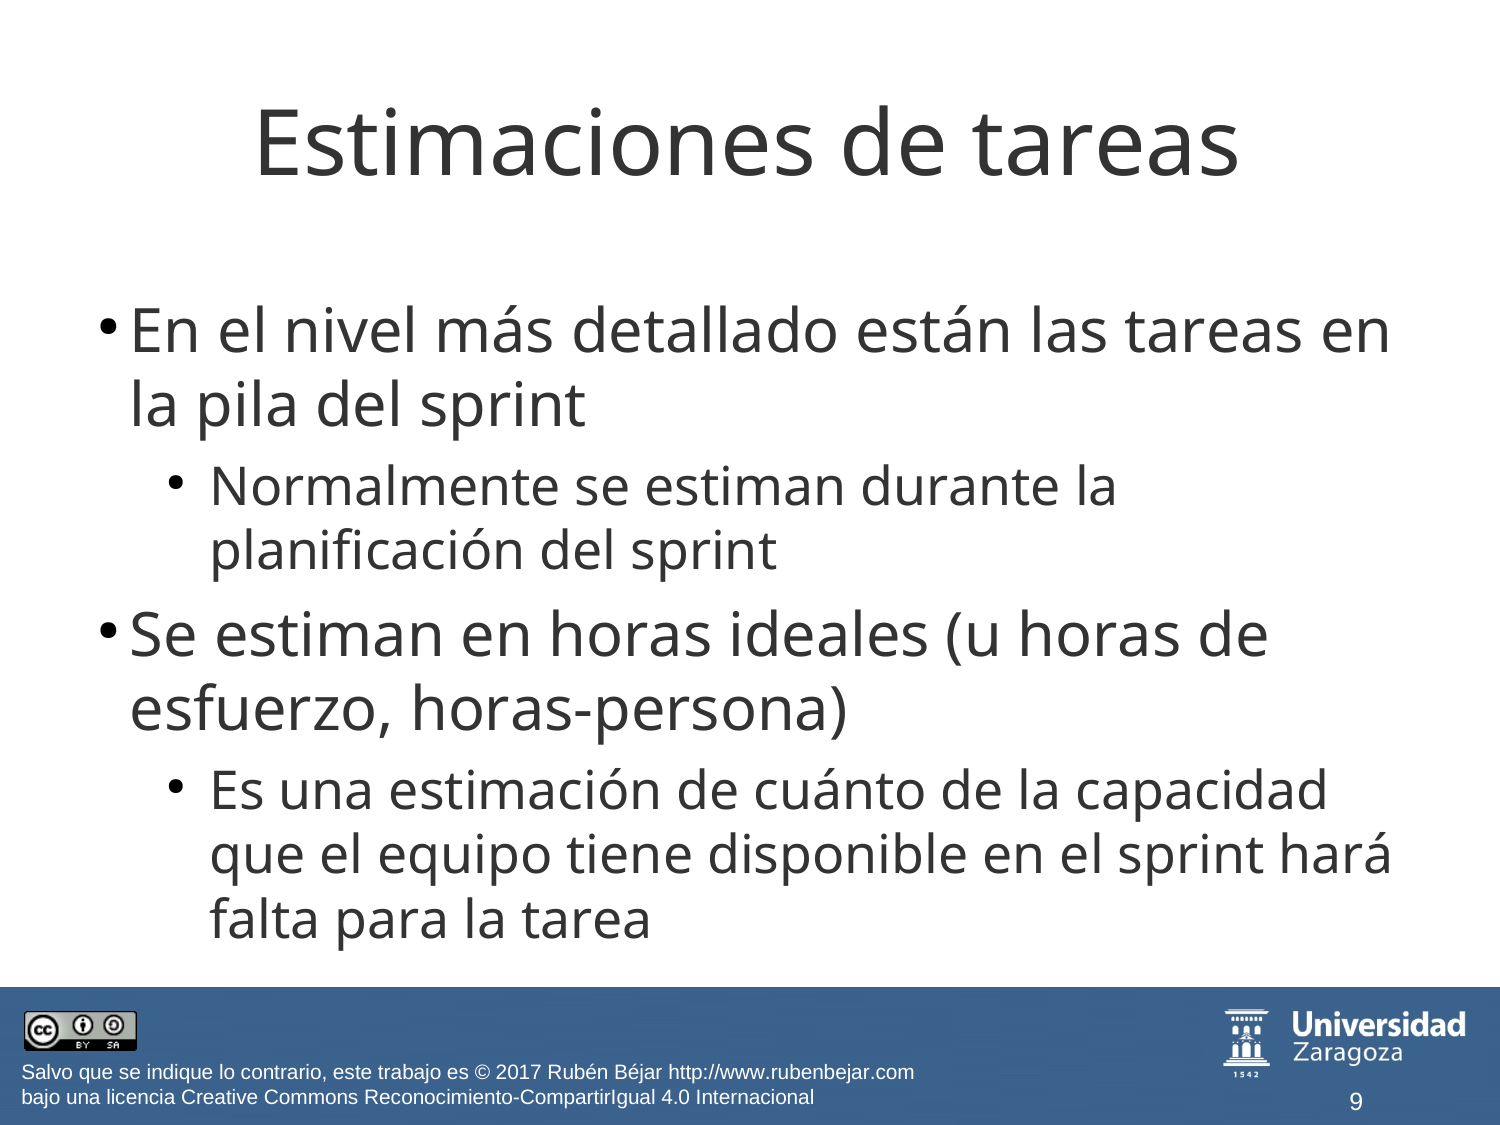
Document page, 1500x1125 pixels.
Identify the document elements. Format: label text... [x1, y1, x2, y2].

title Estimaciones de tareas [74, 21, 1420, 257]
list En el nivel más detallado están las tareas en la pila del sprint Normalmente se estiman durante la planificación del sprint Se estiman en horas ideales (u horas de esfuerzo, horas-persona) Es una estimación de cuánto de la capacidad que el equipo tiene disponible en el sprint hará falta para la tarea [82, 283, 1418, 957]
picture [0, 987, 1500, 1125]
